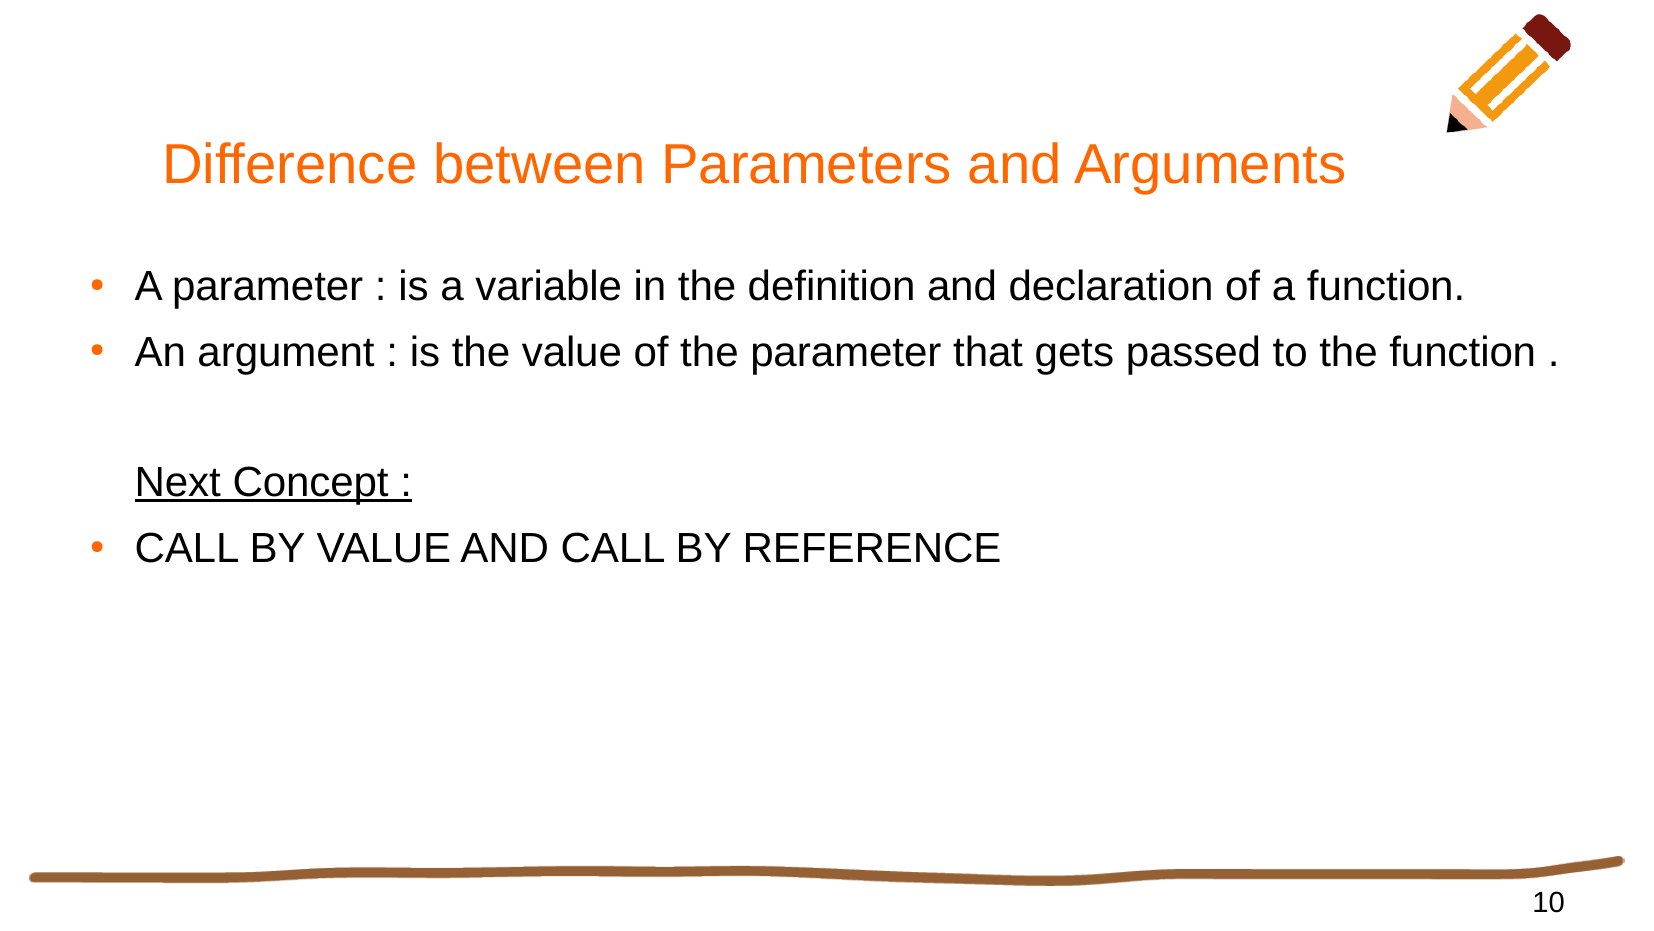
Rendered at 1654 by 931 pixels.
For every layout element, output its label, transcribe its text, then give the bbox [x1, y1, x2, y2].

list A parameter : is a variable in the definition and declaration of a function. An argument : is the value of the parameter that gets passed to the function . Next Concept : CALL BY VALUE AND CALL BY REFERENCE [75, 262, 1562, 601]
title Difference between Parameters and Arguments [75, 112, 1434, 216]
picture [1446, 14, 1571, 133]
picture [29, 856, 1625, 886]
